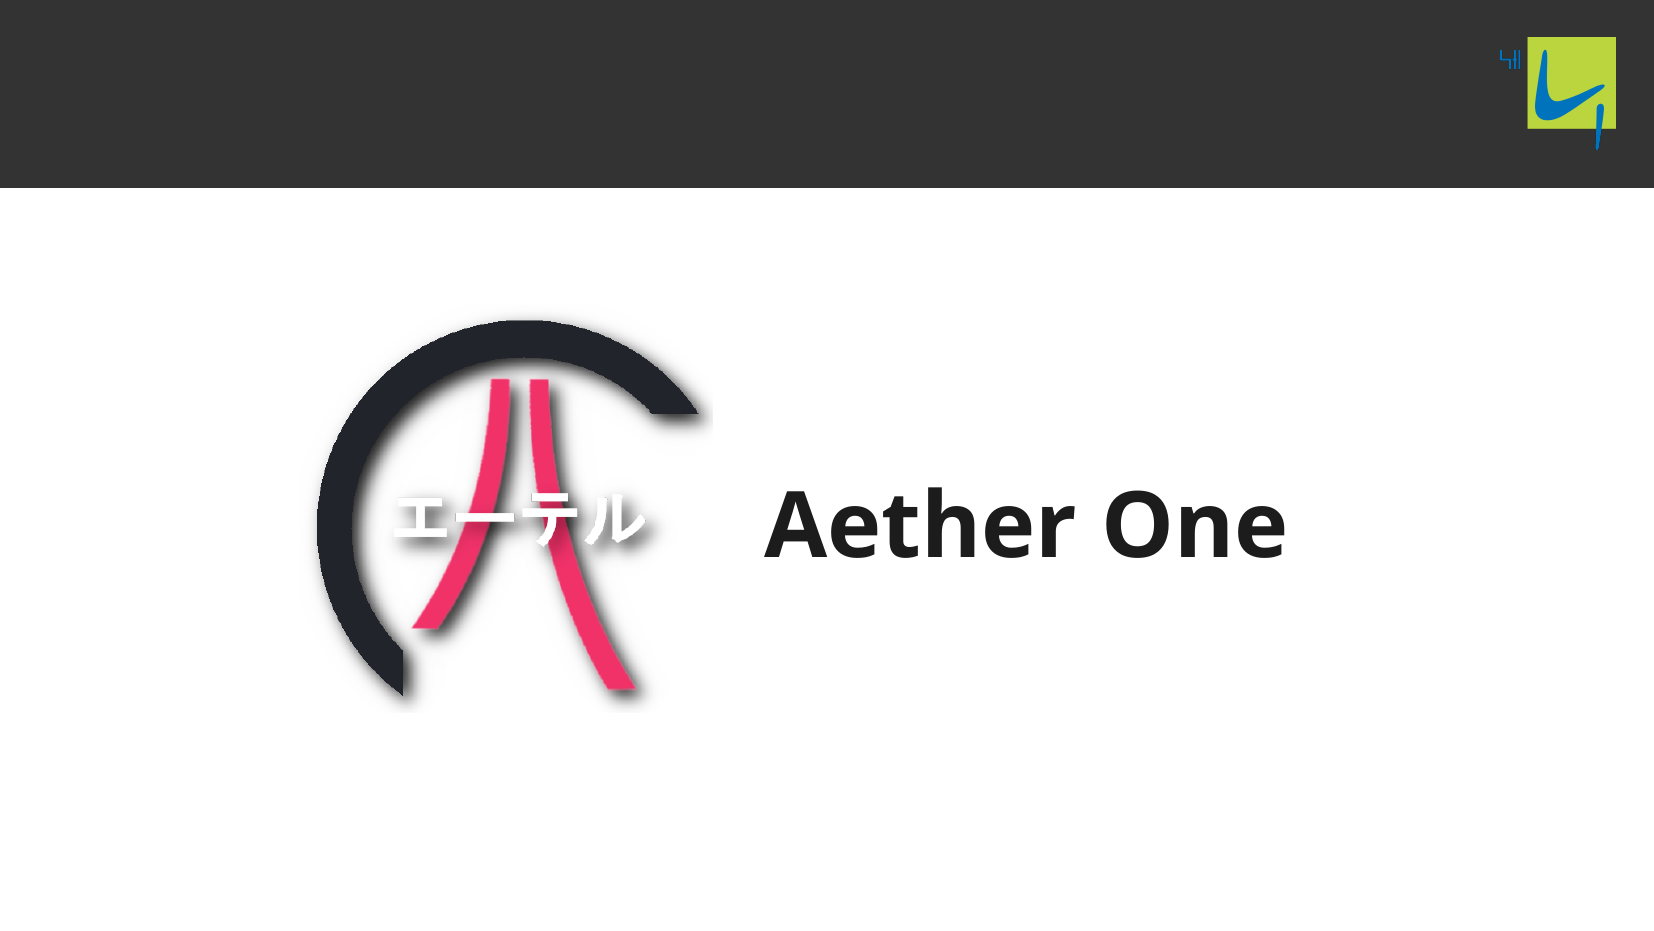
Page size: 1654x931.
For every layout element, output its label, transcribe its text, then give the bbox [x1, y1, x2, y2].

text_box [0, 0, 1654, 188]
title Aether One [764, 444, 1613, 601]
picture [1500, 37, 1616, 151]
picture [299, 299, 713, 713]
